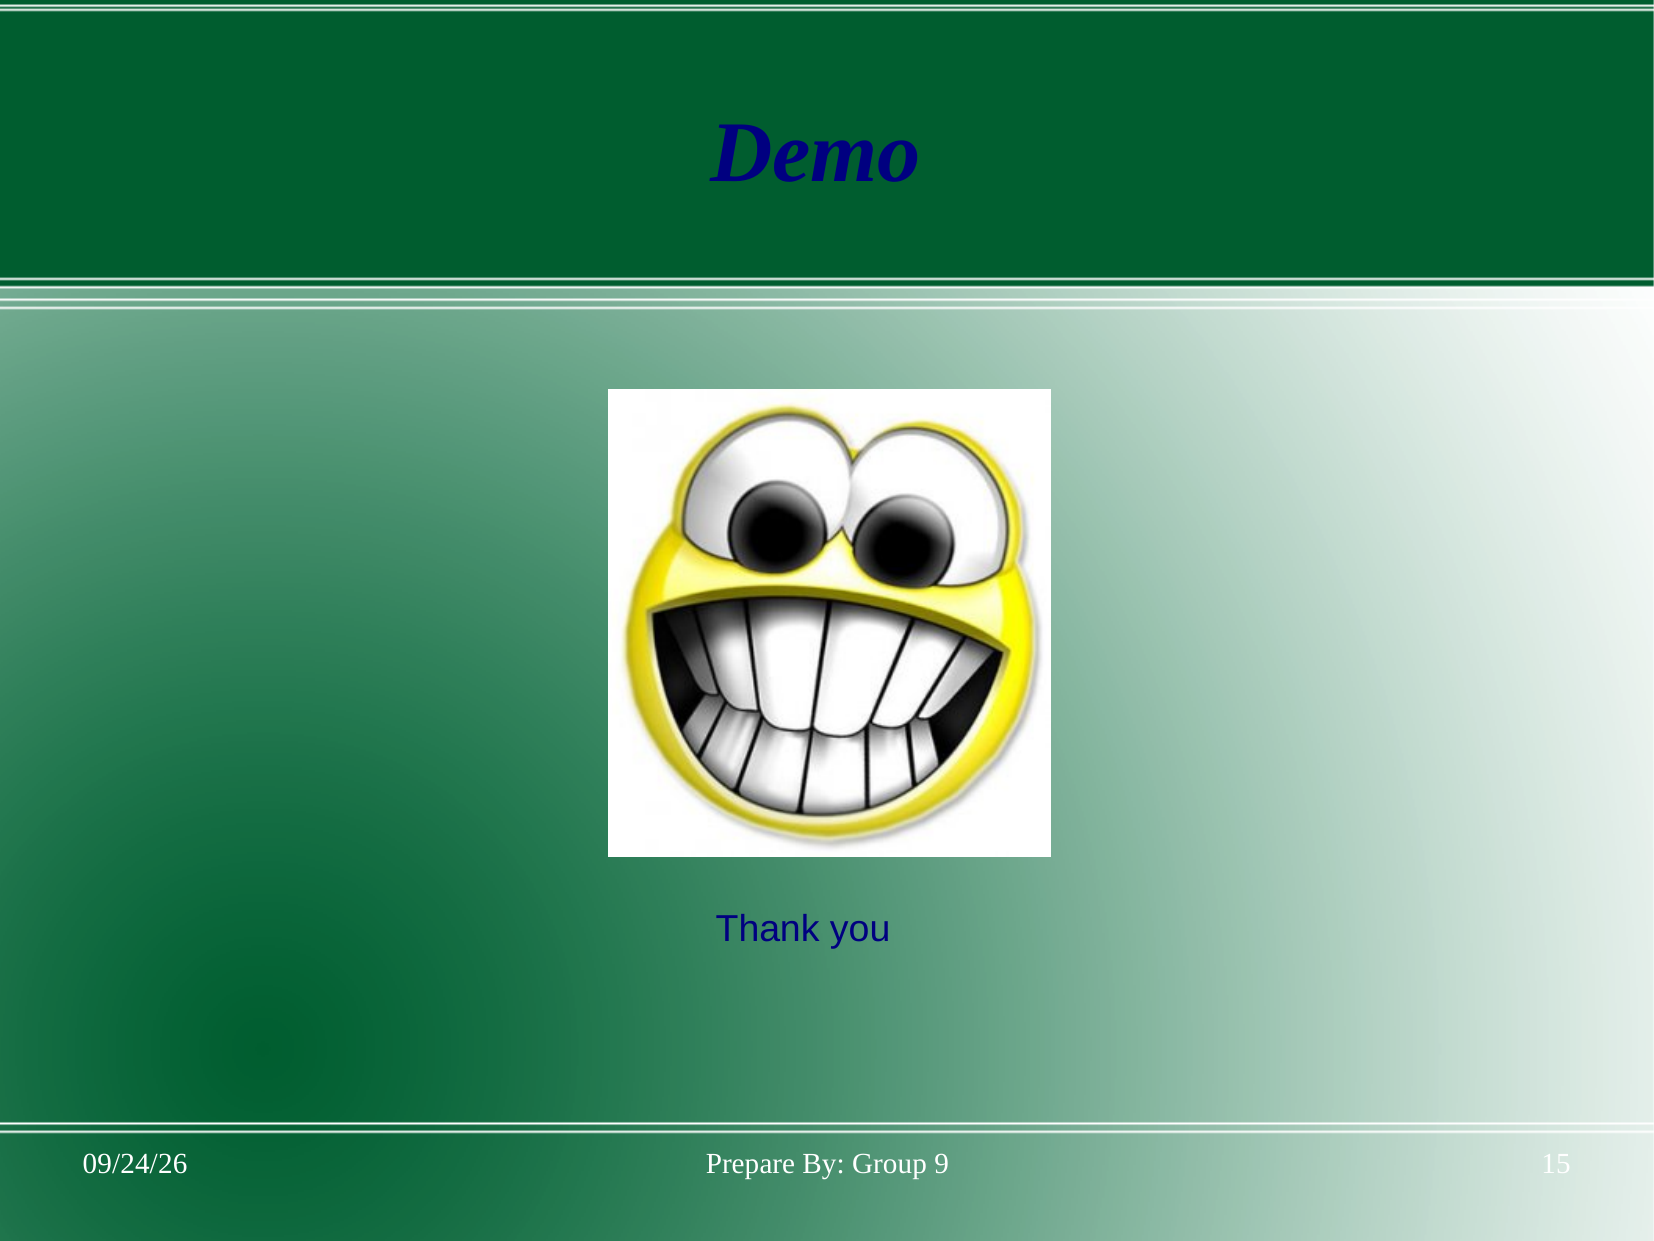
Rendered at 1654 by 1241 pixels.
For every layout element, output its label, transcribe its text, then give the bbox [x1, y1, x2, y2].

text_box Thank you [436, 900, 1171, 957]
picture [0, 0, 1654, 1241]
title Demo [82, 49, 1571, 257]
